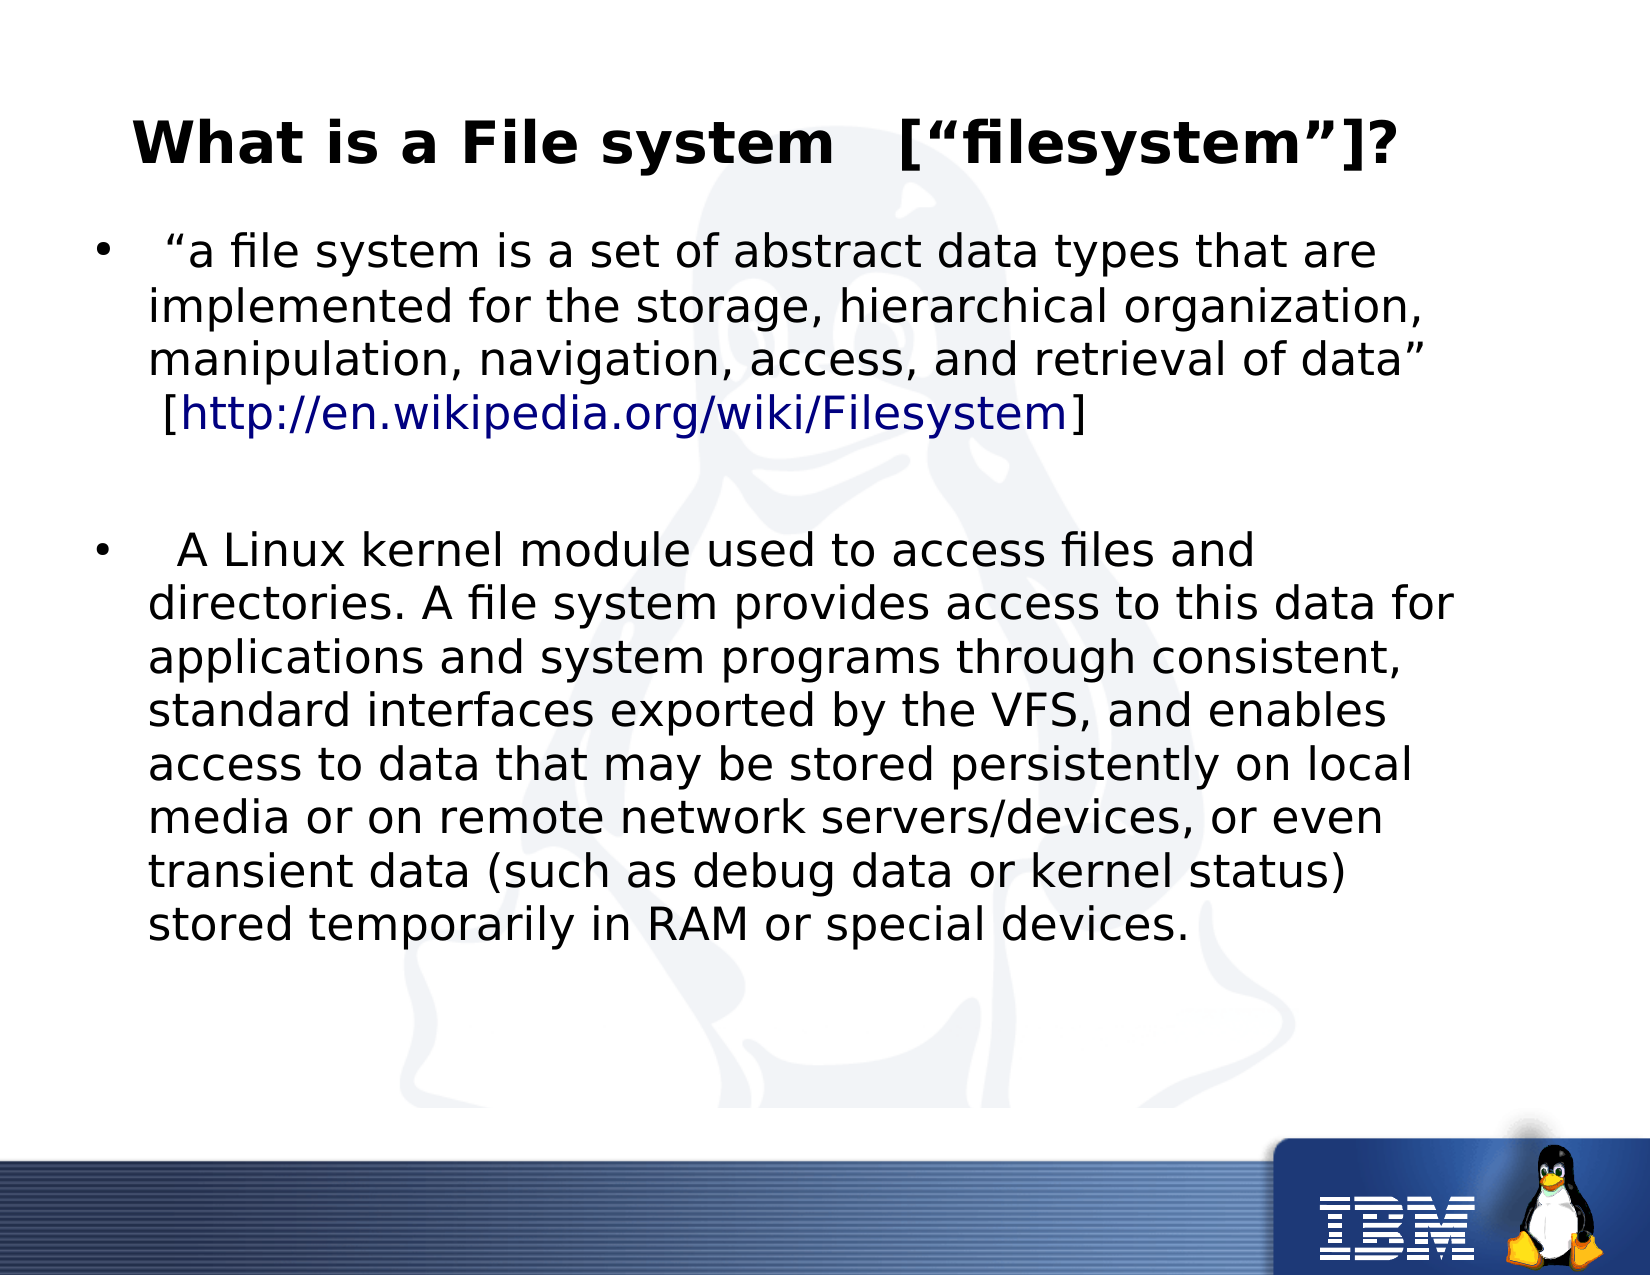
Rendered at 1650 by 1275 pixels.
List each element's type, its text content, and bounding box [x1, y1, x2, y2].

title What is a File system [“filesystem”]? [76, 76, 1457, 211]
list “a file system is a set of abstract data types that are implemented for the storage, hierarchical organization, manipulation, navigation, access, and retrieval of data” [http://en.wikipedia.org/wiki/Filesystem] A Linux kernel module used to access files and directories. A file system provides access to this data for applications and system programs through consistent, standard interfaces exported by the VFS, and enables access to data that may be stored persistently on local media or on remote network servers/devices, or even transient data (such as debug data or kernel status) stored temporarily in RAM or special devices. [76, 221, 1457, 1093]
